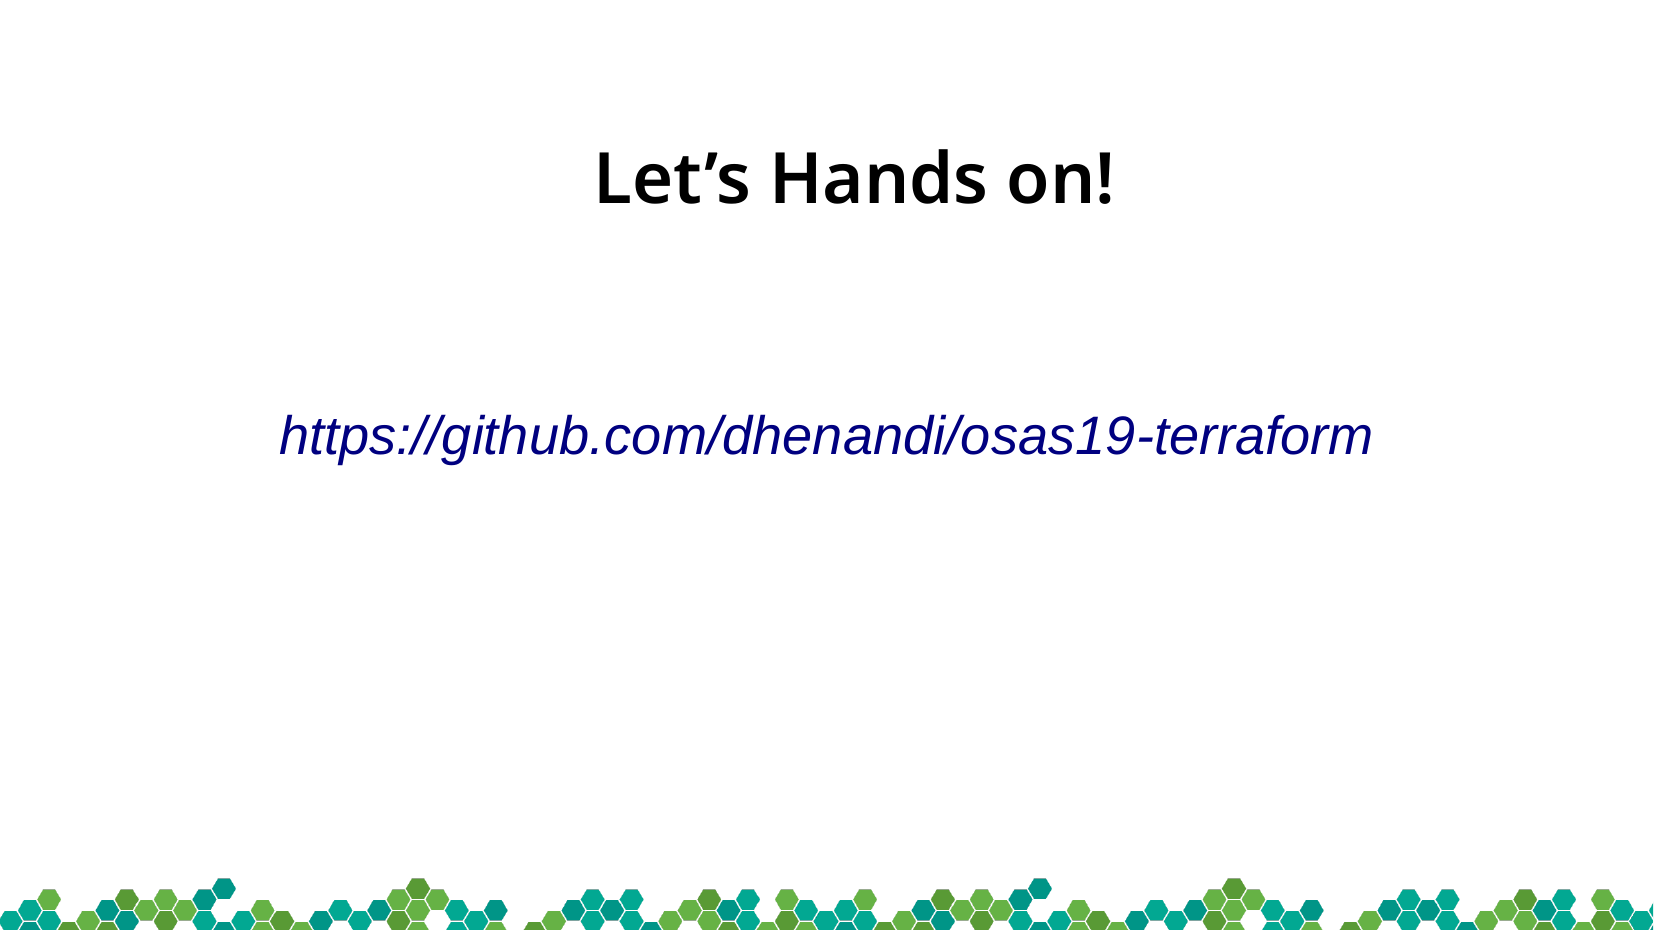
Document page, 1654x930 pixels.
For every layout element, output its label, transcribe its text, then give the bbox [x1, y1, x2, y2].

text_box https://github.com/dhenandi/osas19-terraform [264, 397, 1580, 534]
picture [0, 870, 1654, 930]
title Let’s Hands on! [593, 87, 1512, 266]
